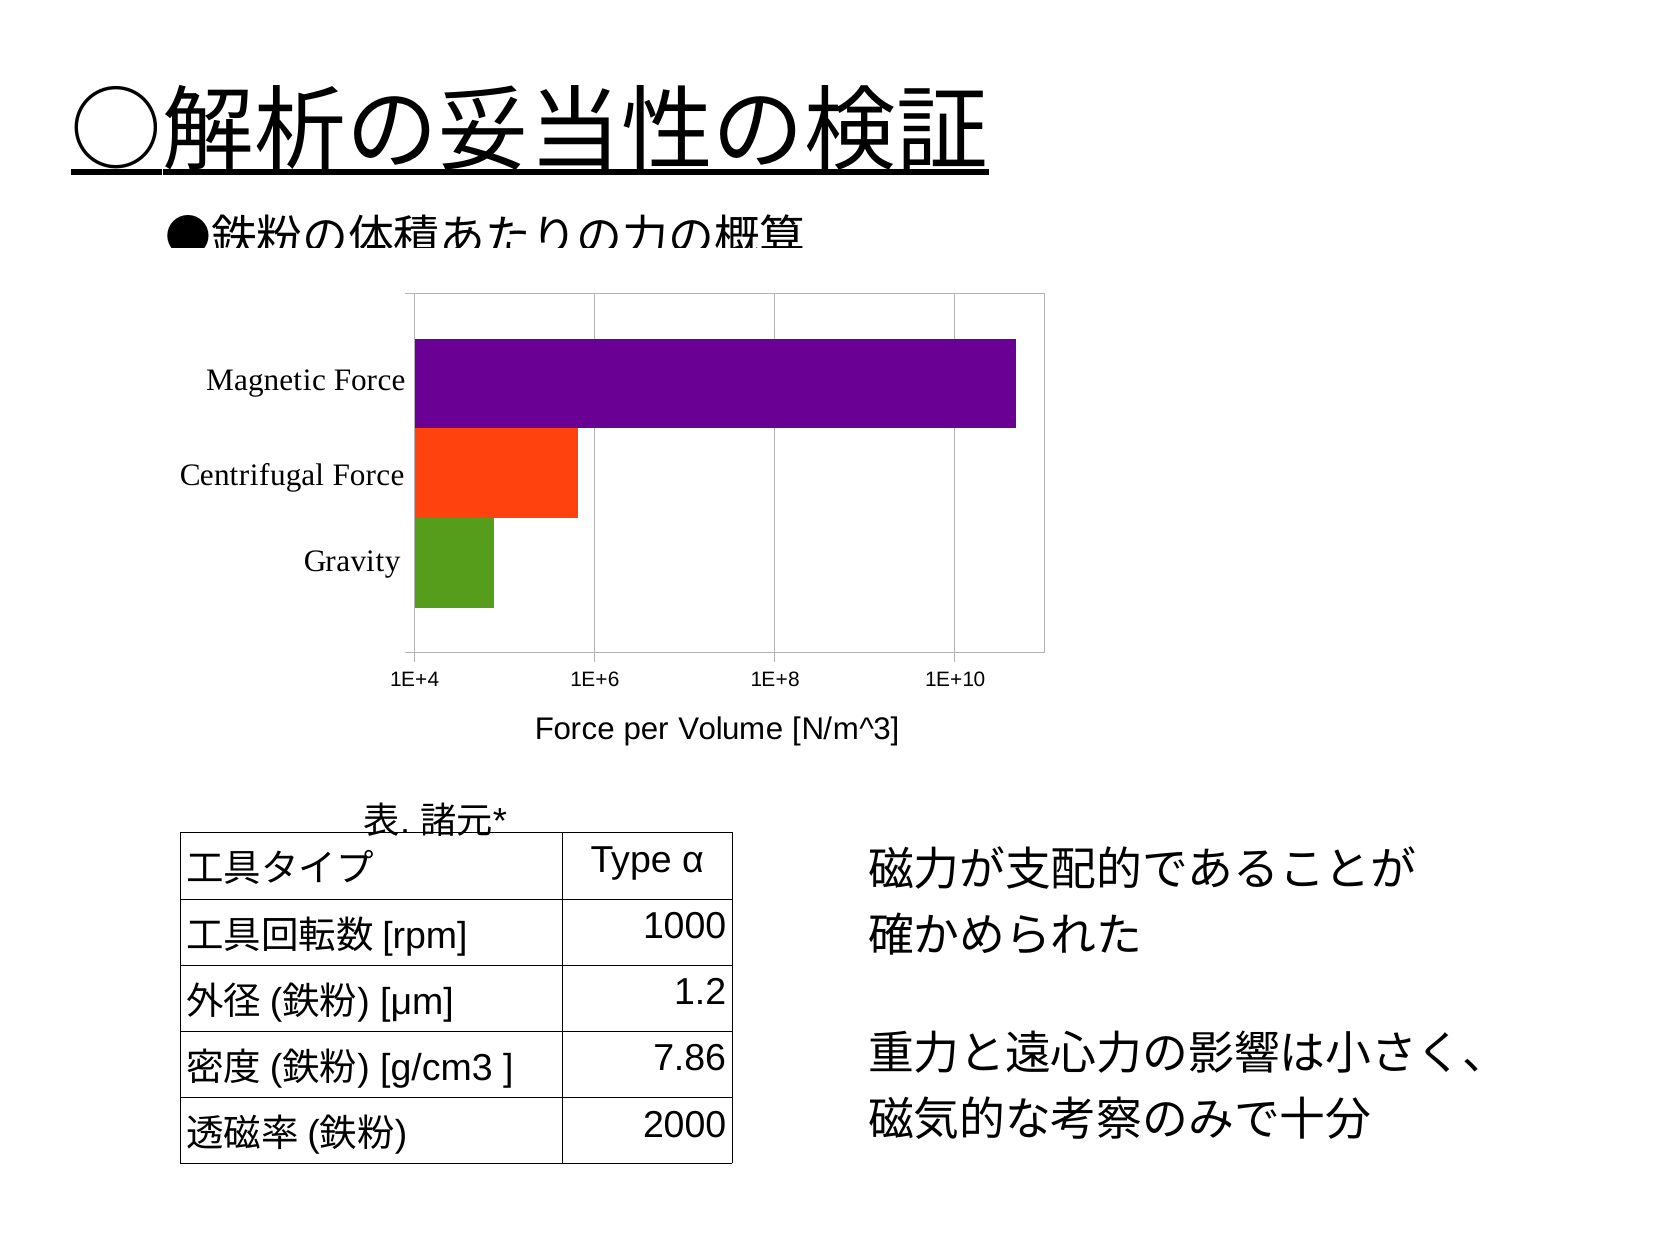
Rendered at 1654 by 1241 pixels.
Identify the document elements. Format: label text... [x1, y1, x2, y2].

list 表. 諸元* [295, 791, 567, 832]
table_cell 1.2 [563, 966, 732, 1031]
table_cell 密度 (鉄粉) [g/cm3 ] [181, 1032, 562, 1097]
table_cell 2000 [563, 1098, 732, 1163]
table_cell 外径 (鉄粉) [μm] [181, 966, 562, 1031]
table_cell 1000 [563, 900, 732, 965]
chart [168, 248, 1114, 780]
list 磁力が支配的であることが 確かめられた 重力と遠心力の影響は小さく、 磁気的な考察のみで十分 [797, 832, 1536, 1152]
table_cell 透磁率 (鉄粉) [181, 1098, 562, 1163]
table_header 工具タイプ [181, 833, 562, 899]
table_cell 7.86 [563, 1032, 732, 1097]
title ○解析の妥当性の検証 [70, 31, 1559, 213]
table_header Type α [563, 833, 732, 899]
table_cell 工具回転数 [rpm] [181, 900, 562, 965]
list ●鉄粉の体積あたりの力の概算 [94, 200, 1453, 367]
